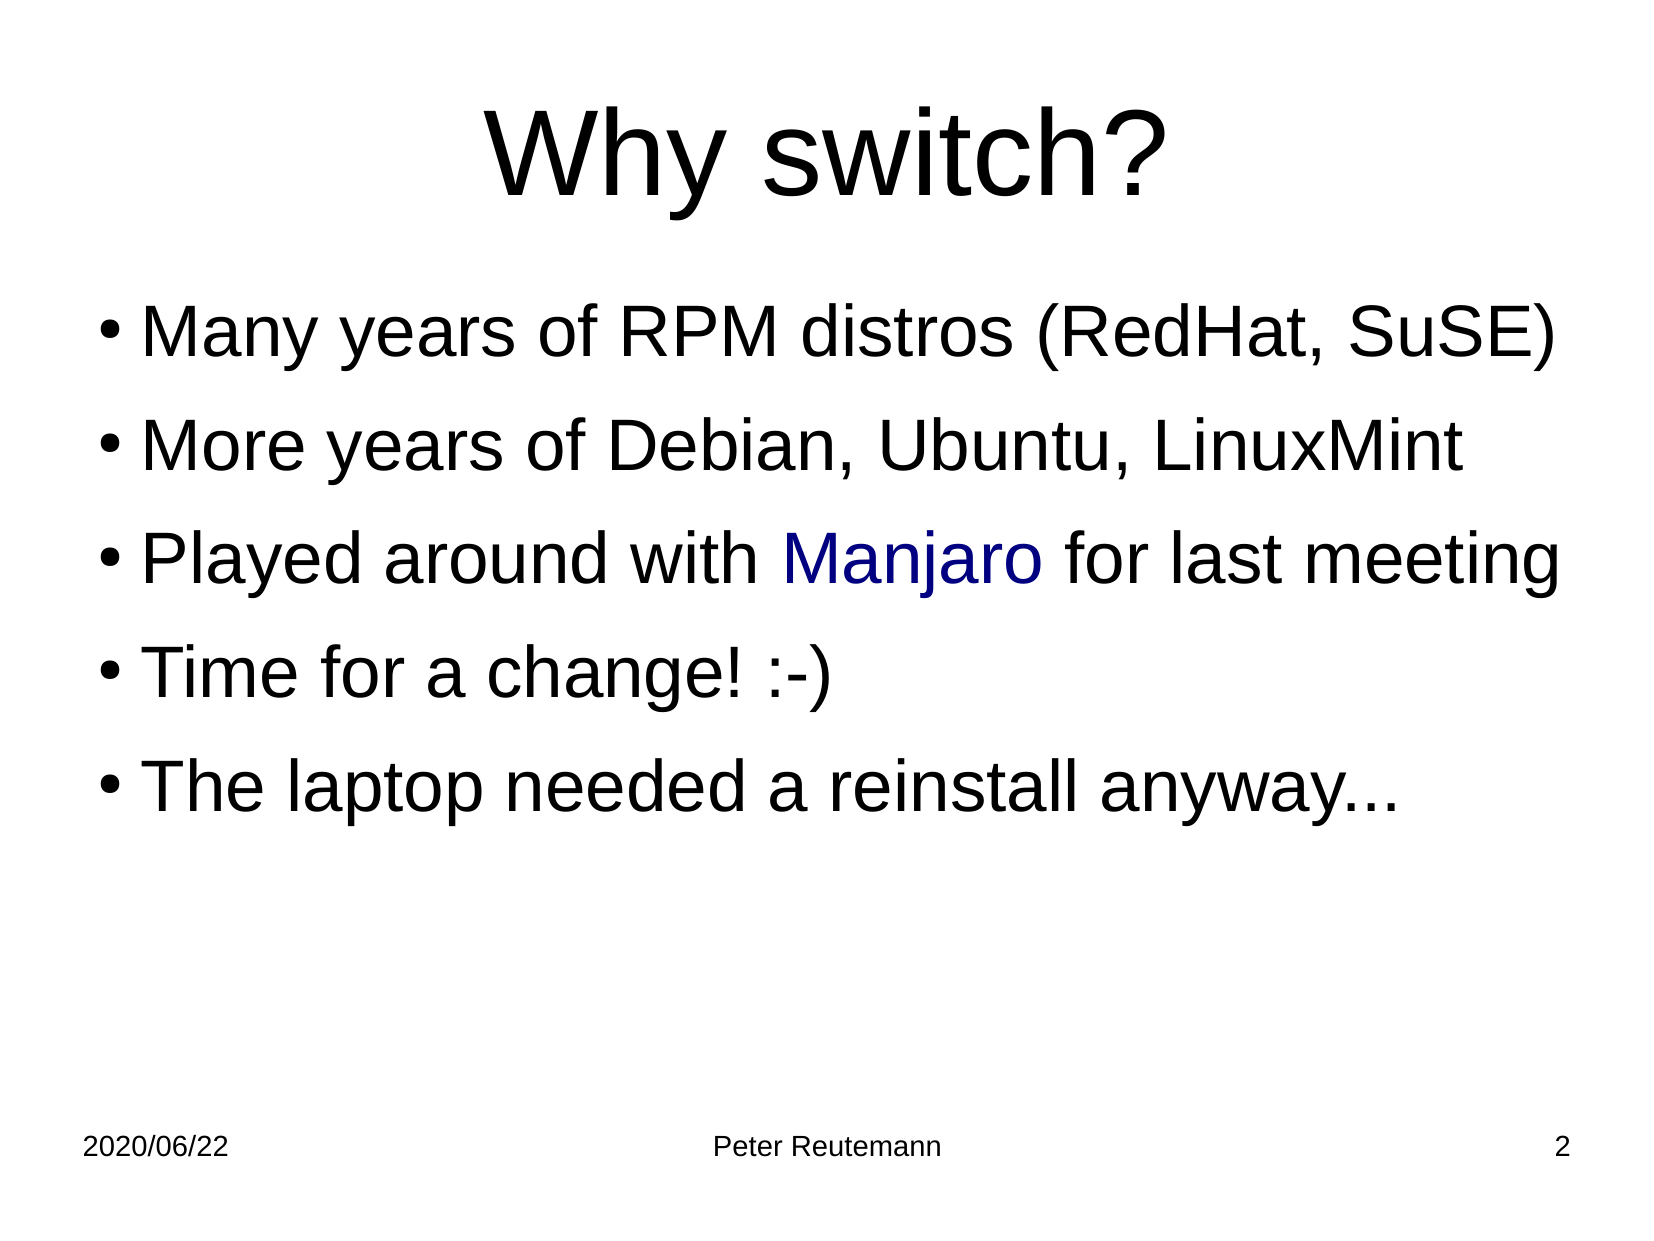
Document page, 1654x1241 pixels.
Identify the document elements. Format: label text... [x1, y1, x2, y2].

title Why switch? [82, 49, 1571, 257]
list Many years of RPM distros (RedHat, SuSE) More years of Debian, Ubuntu, LinuxMint Played around with Manjaro for last meeting Time for a change! :-) The laptop needed a reinstall anyway... [82, 290, 1571, 1010]
